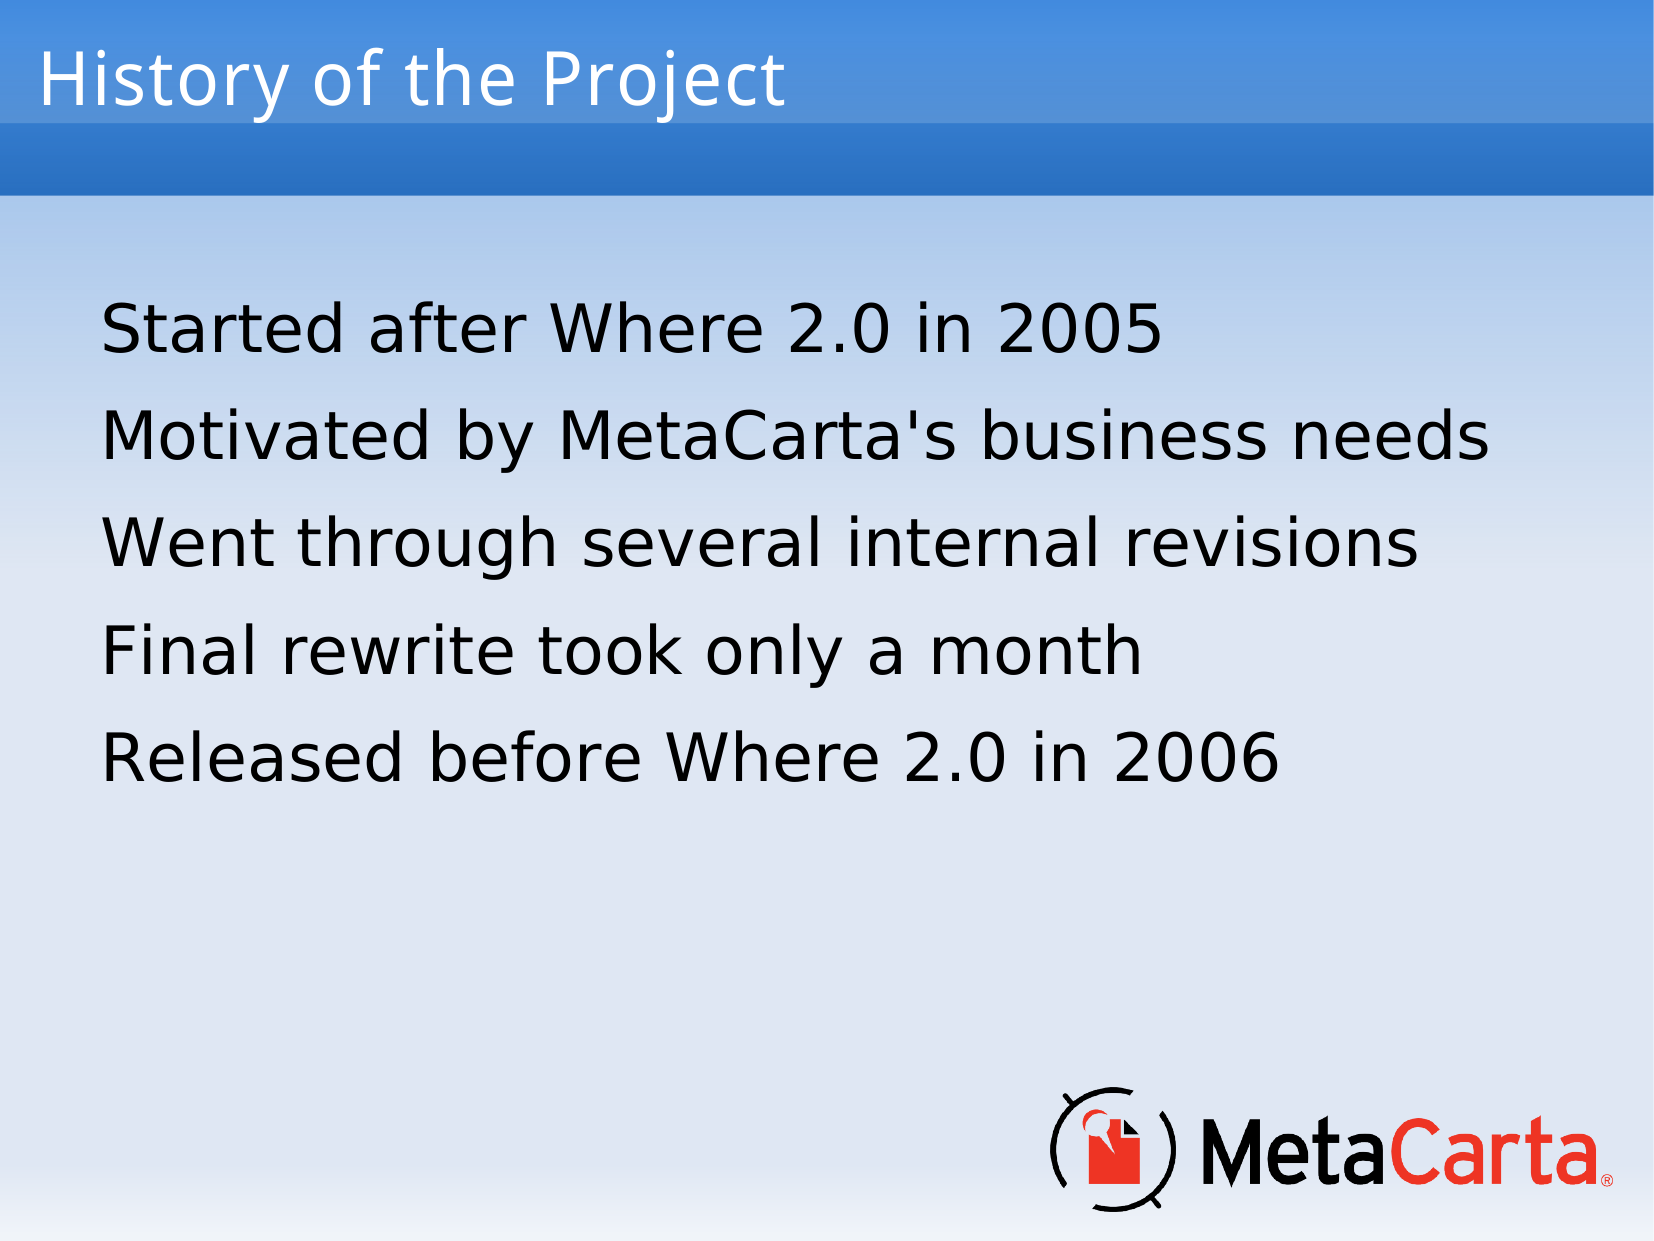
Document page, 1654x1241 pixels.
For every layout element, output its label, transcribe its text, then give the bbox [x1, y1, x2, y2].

title History of the Project [37, 2, 1463, 151]
list Started after Where 2.0 in 2005 Motivated by MetaCarta's business needs Went through several internal revisions Final rewrite took only a month Released before Where 2.0 in 2006 [82, 290, 1571, 1109]
picture [0, 0, 1654, 1241]
